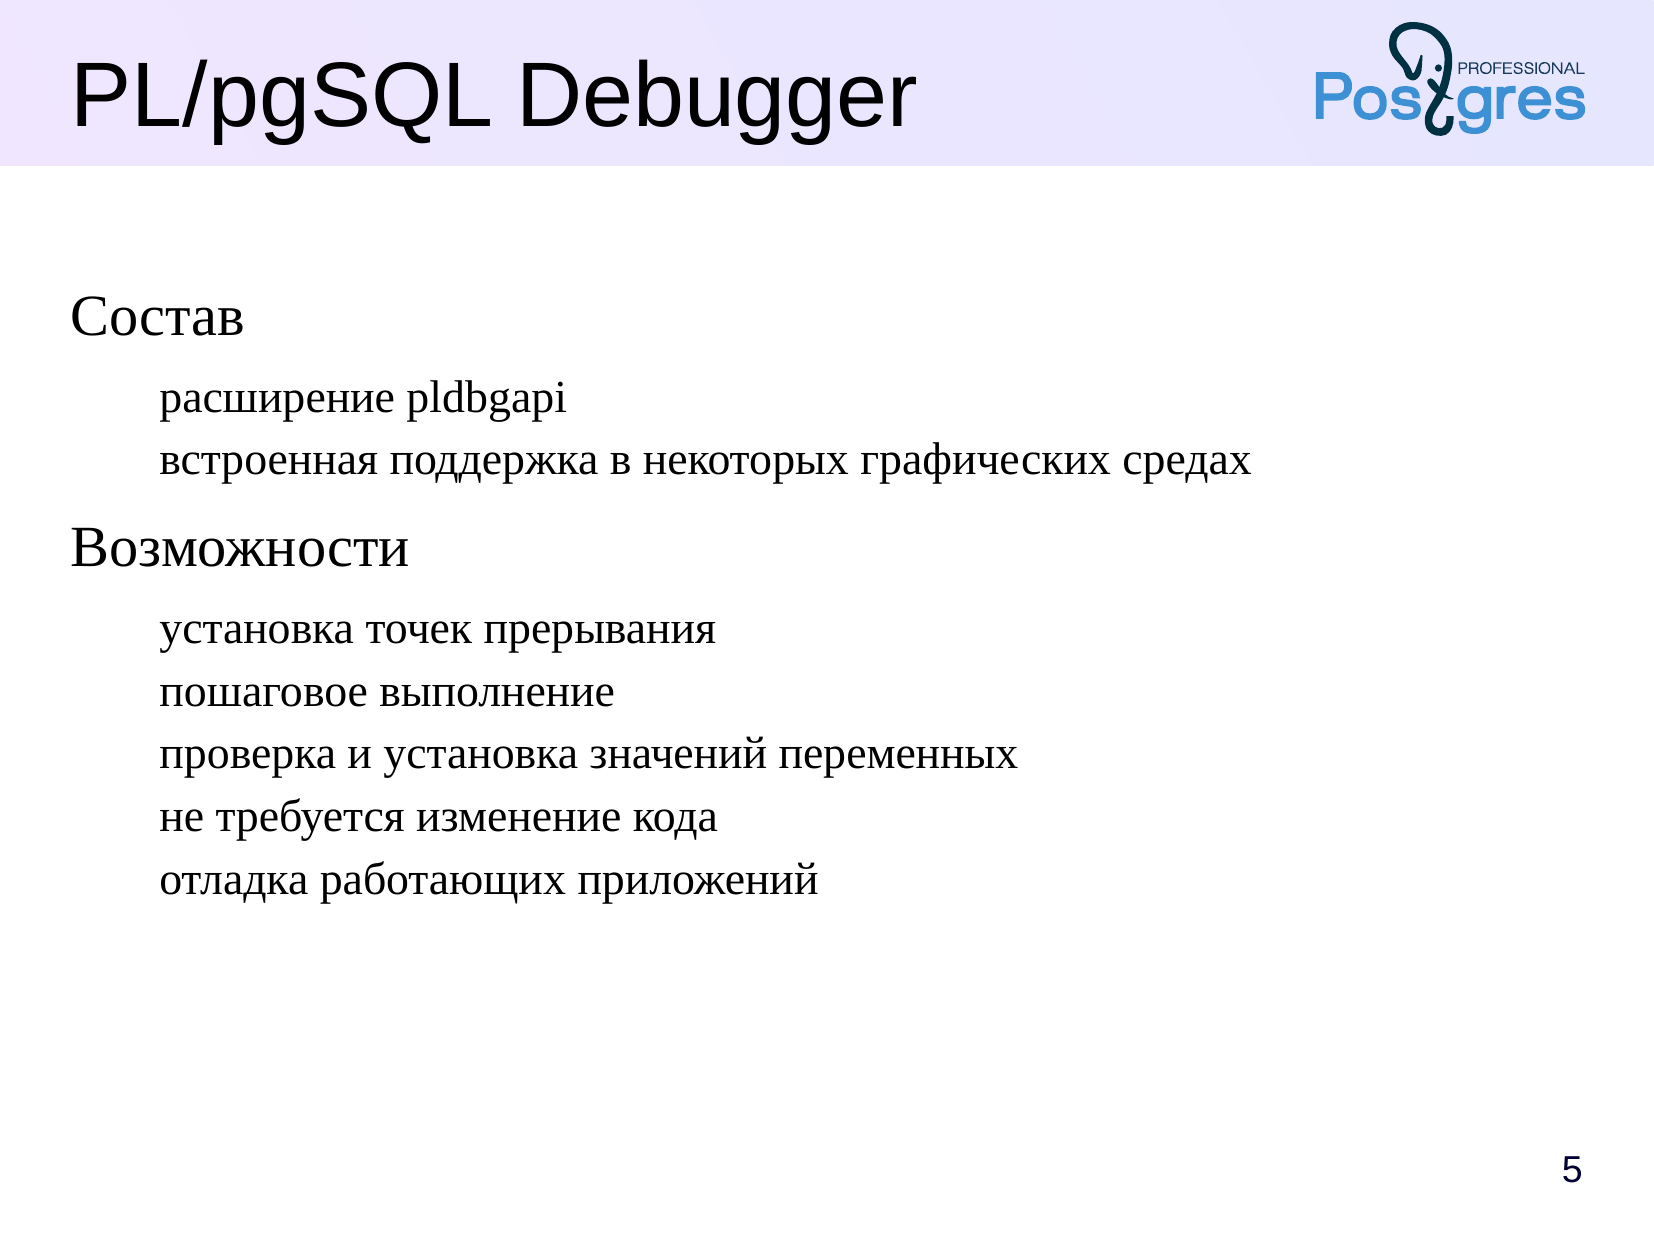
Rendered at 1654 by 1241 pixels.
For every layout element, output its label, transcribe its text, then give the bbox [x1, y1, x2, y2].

list Состав расширение pldbgapi встроенная поддержка в некоторых графических средах Возможности установка точек прерывания пошаговое выполнение проверка и установка значений переменных не требуется изменение кода отладка работающих приложений [70, 283, 1583, 1141]
title PL/pgSQL Debugger [70, 43, 1241, 147]
